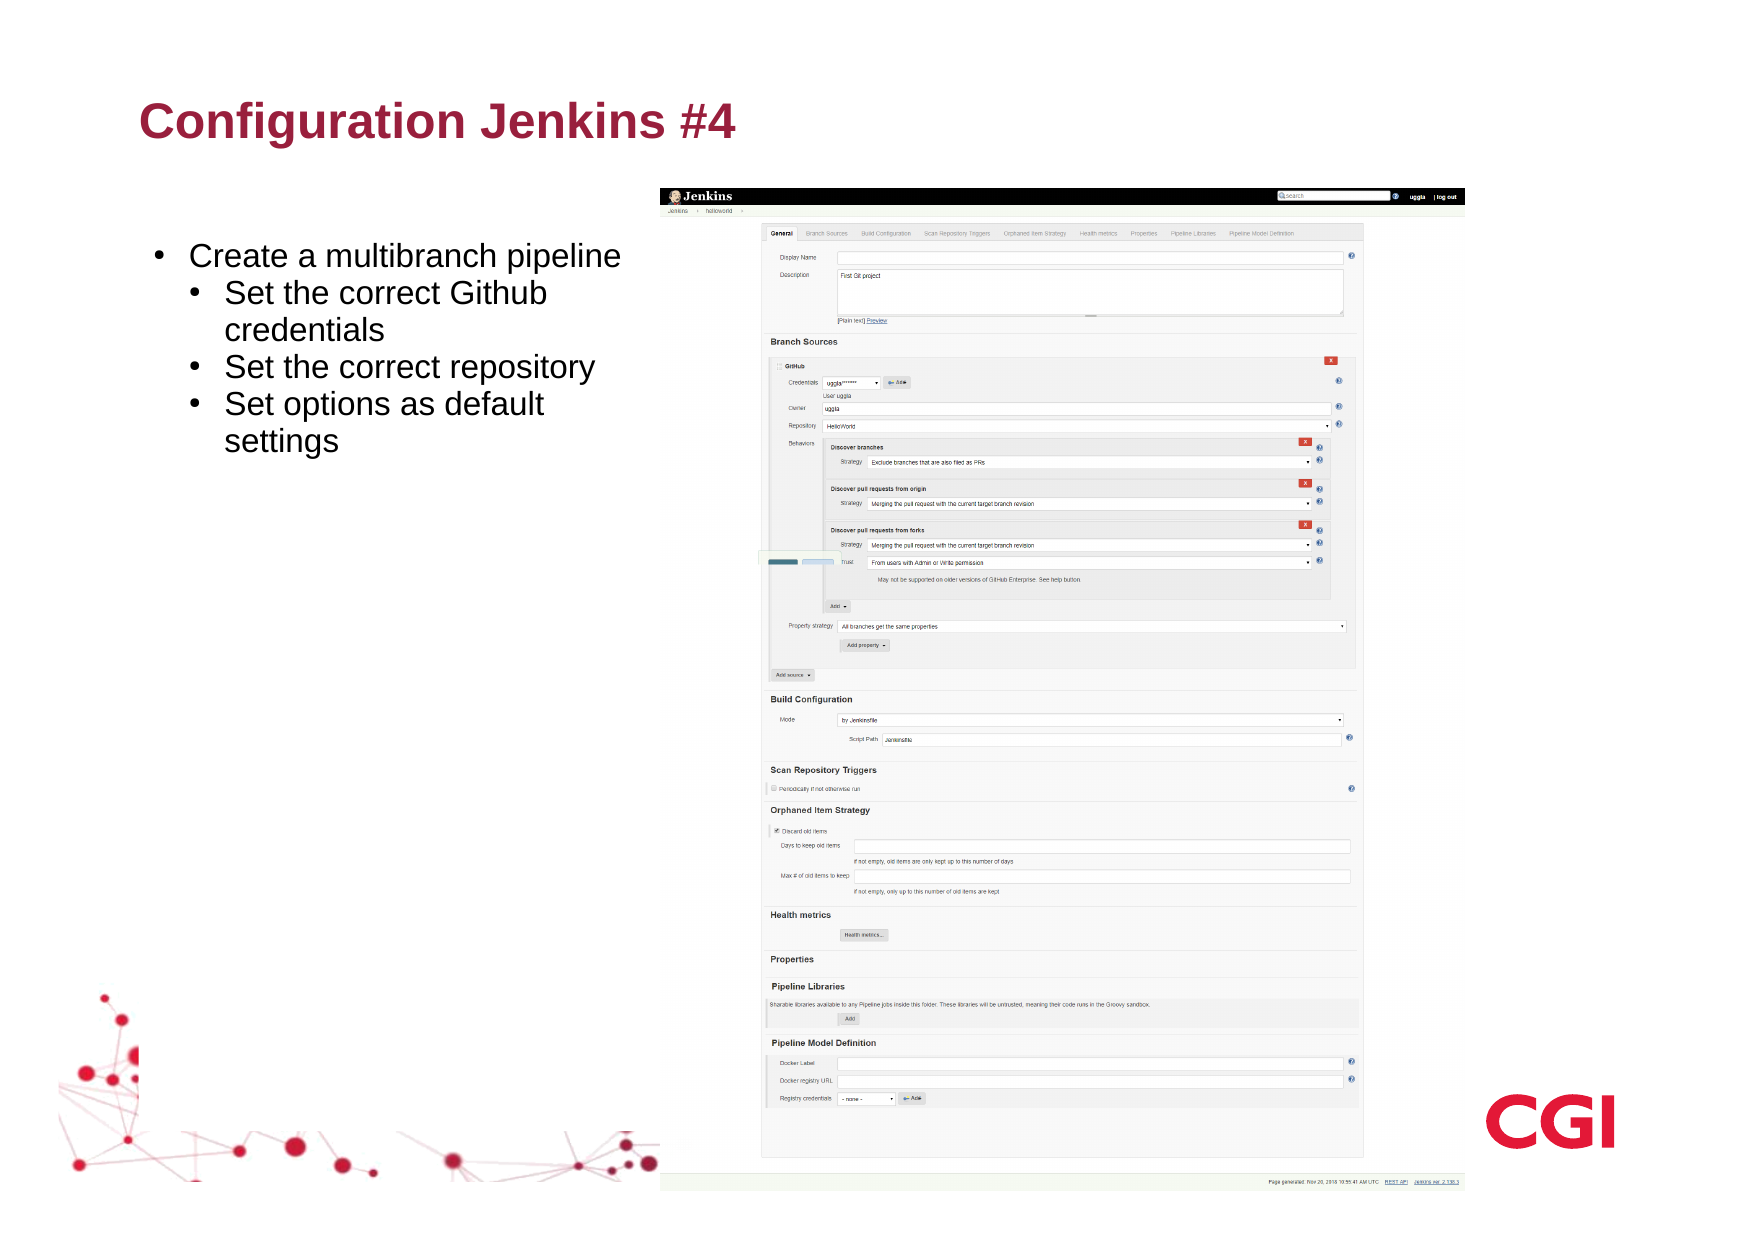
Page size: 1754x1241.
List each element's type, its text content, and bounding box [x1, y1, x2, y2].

picture [58, 188, 1465, 1191]
text_box Configuration Jenkins #4 [138, 88, 1638, 240]
text_box Create a multibranch pipeline Set the correct Github credentials Set the correct repository Set options as default settings [138, 229, 650, 1132]
